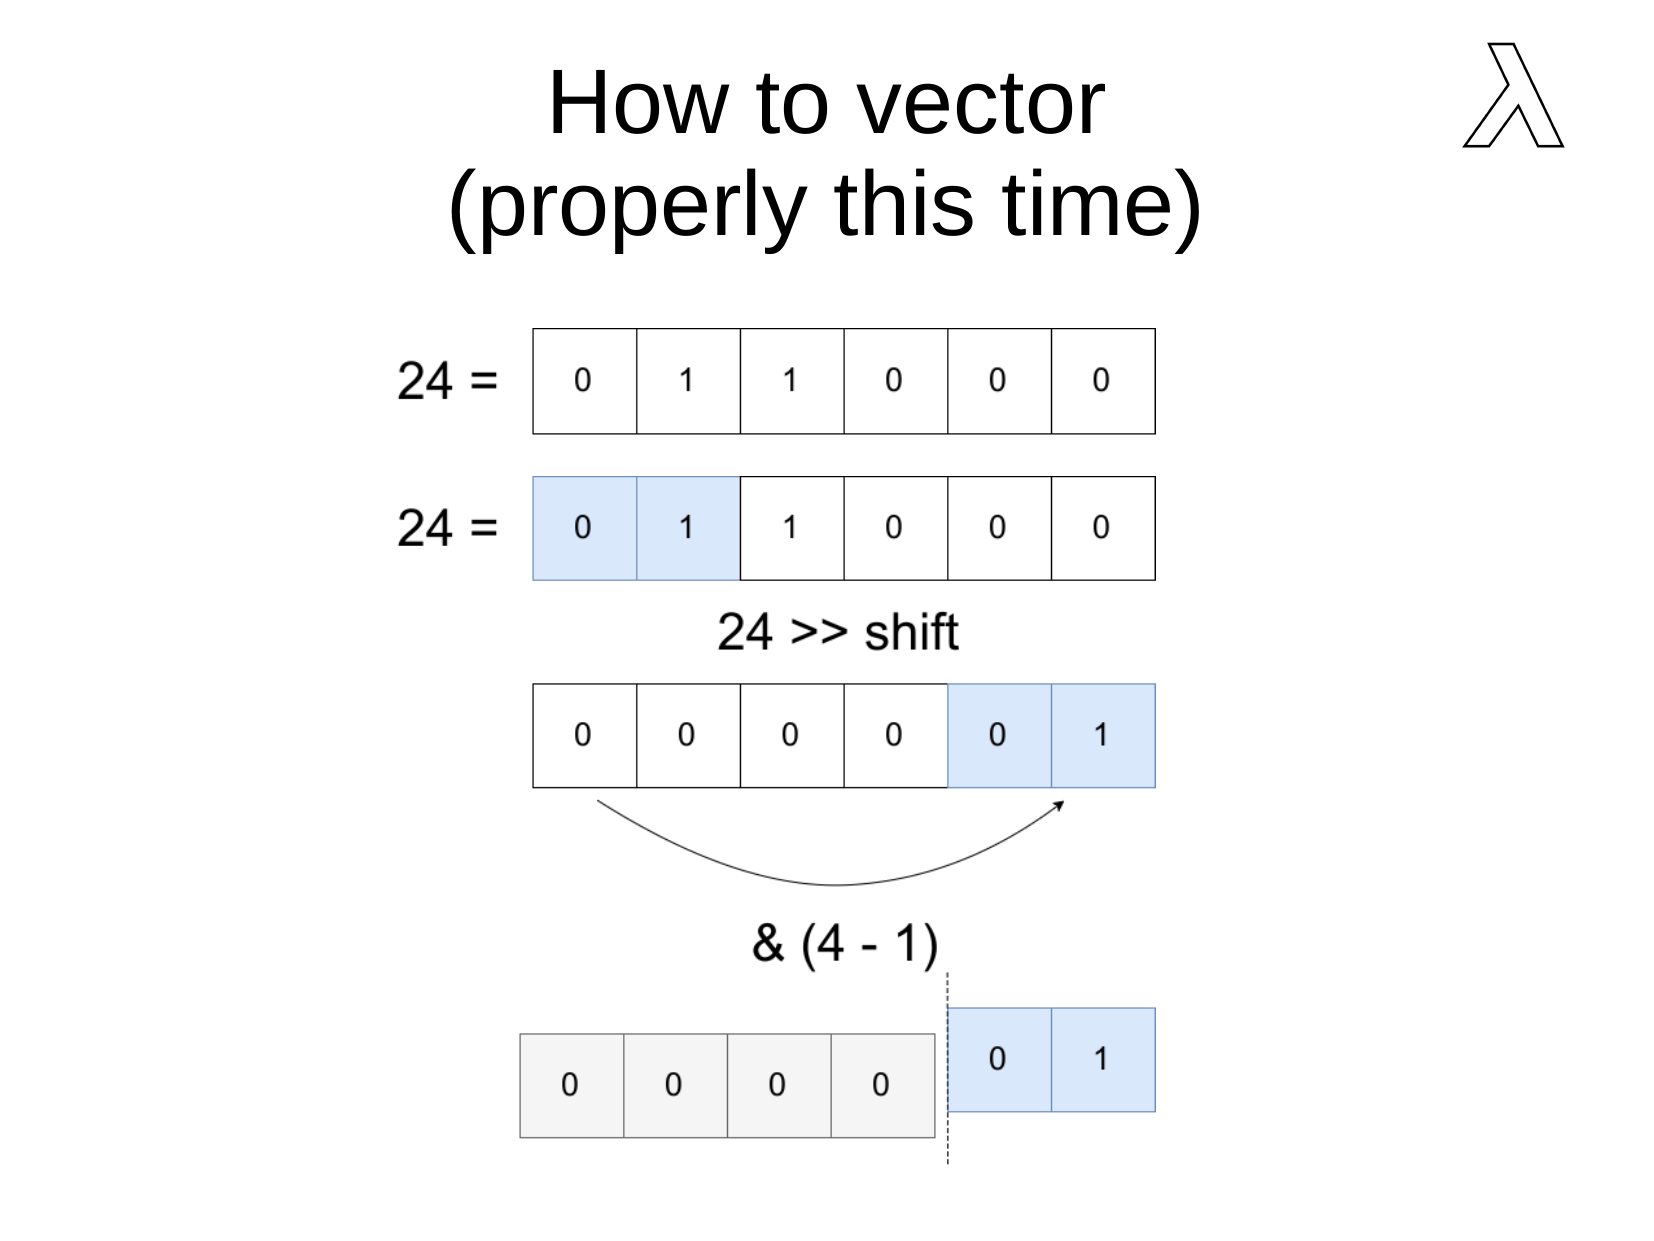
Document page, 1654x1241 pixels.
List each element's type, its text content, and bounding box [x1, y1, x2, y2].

picture [390, 476, 1156, 1167]
title How to vector (properly this time) [82, 49, 1571, 257]
picture [1440, 40, 1587, 151]
picture [390, 328, 1156, 436]
